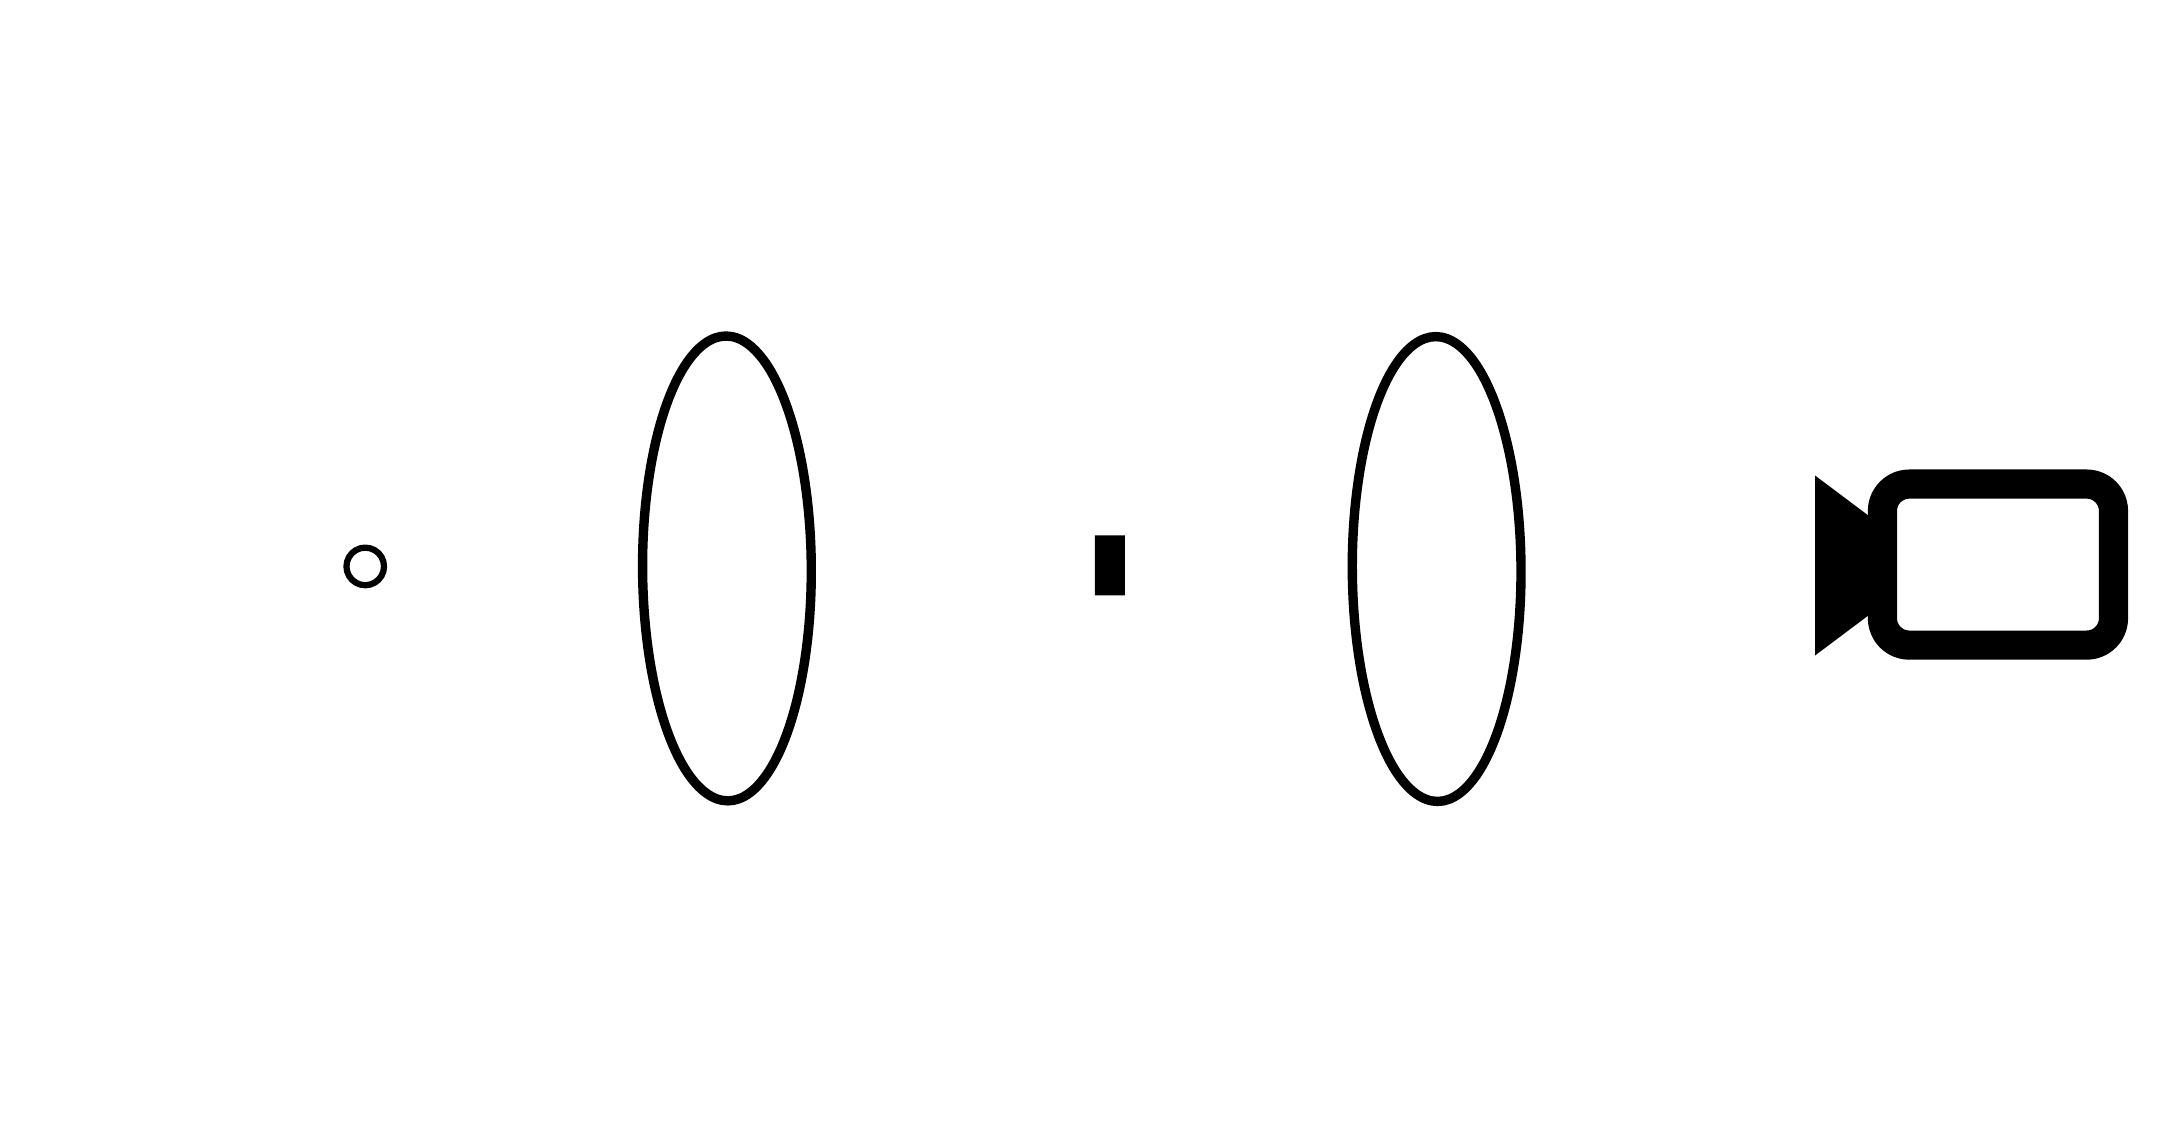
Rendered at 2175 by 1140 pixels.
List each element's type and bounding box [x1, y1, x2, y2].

text_box [642, 336, 812, 801]
text_box [1815, 475, 1876, 656]
text_box [1094, 535, 1125, 596]
text_box [1352, 336, 1522, 802]
text_box [1882, 484, 2114, 646]
